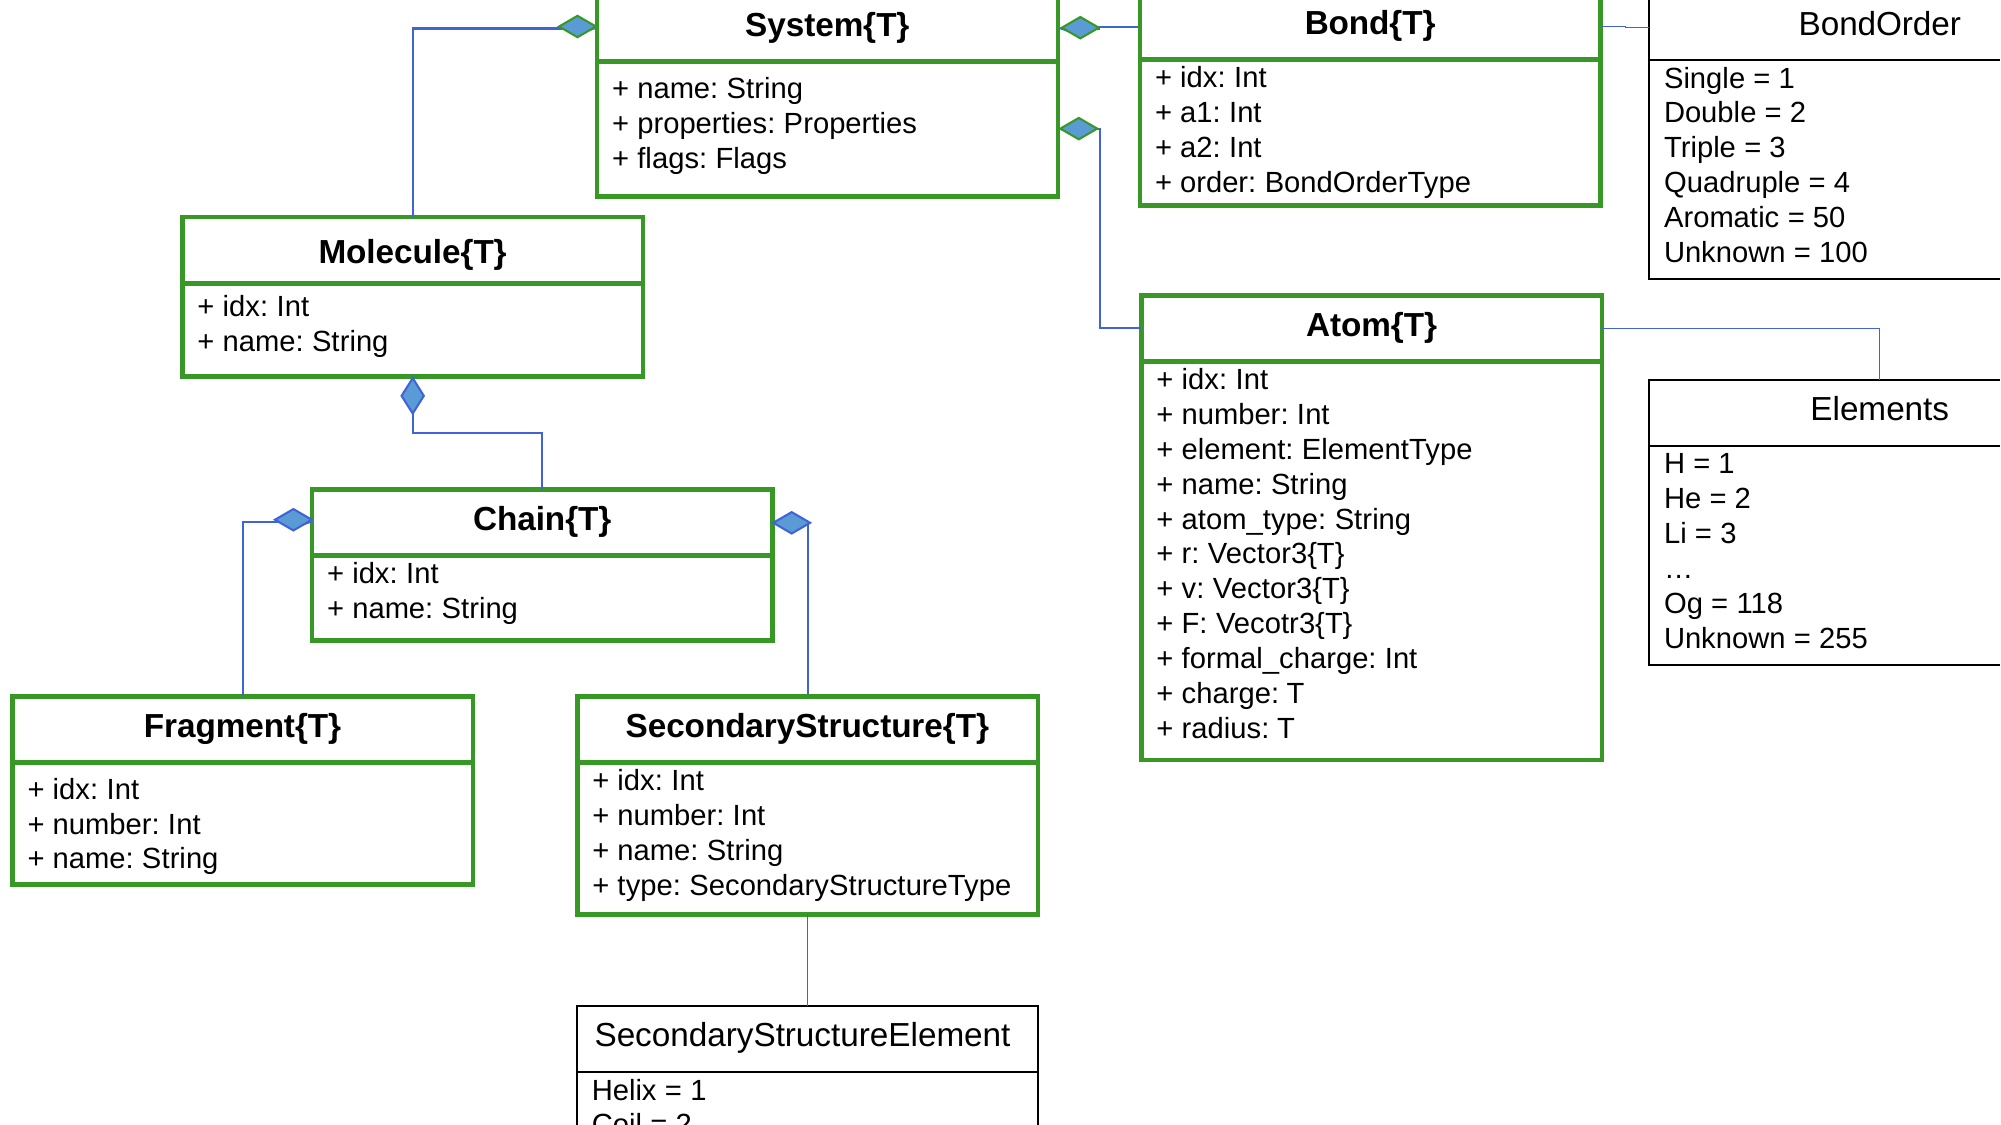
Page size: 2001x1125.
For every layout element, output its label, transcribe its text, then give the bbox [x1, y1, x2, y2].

text_box [0, 0, 2000, 1125]
text_box + idx: Int + name: String [182, 283, 643, 376]
text_box SecondaryStructureElement [577, 1006, 1038, 1072]
text_box + idx: Int + a1: Int + a2: Int + order: BondOrderType [1140, 60, 1601, 206]
text_box H = 1 He = 2 Li = 3 … Og = 118 Unknown = 255 [1649, 446, 2000, 665]
text_box Chain{T} [312, 489, 773, 555]
text_box Single = 1 Double = 2 Triple = 3 Quadruple = 4 Aromatic = 50 Unknown = 100 [1649, 60, 2000, 279]
text_box [1601, 0, 1649, 27]
text_box + idx: Int + number: Int + name: String + type: SecondaryStructureType [577, 762, 1038, 914]
text_box Bond{T} [1140, 0, 1601, 60]
text_box Atom{T} [1141, 295, 1602, 361]
text_box BondOrder [1649, 0, 2000, 60]
text_box System{T} [597, 0, 1058, 62]
text_box Elements [1649, 380, 2000, 446]
text_box SecondaryStructure{T} [577, 696, 1038, 762]
text_box + idx: Int + number: Int + element: ElementType + name: String + atom_type: String + r: Vector3{T} + v: Vector3{T} + F: Vecotr3{T} + formal_charge: Int + charge: T + radius: T [1141, 361, 1602, 760]
text_box Fragment{T} [12, 696, 473, 763]
text_box Molecule{T} [182, 217, 643, 283]
text_box Helix = 1 Coil = 2 Strand = 3 Turn = 4 Unknown = 5 [577, 1072, 1038, 1125]
text_box + name: String + properties: Properties + flags: Flags [597, 62, 1058, 197]
text_box + idx: Int + number: Int + name: String [12, 763, 473, 884]
text_box + idx: Int + name: String [312, 555, 773, 640]
